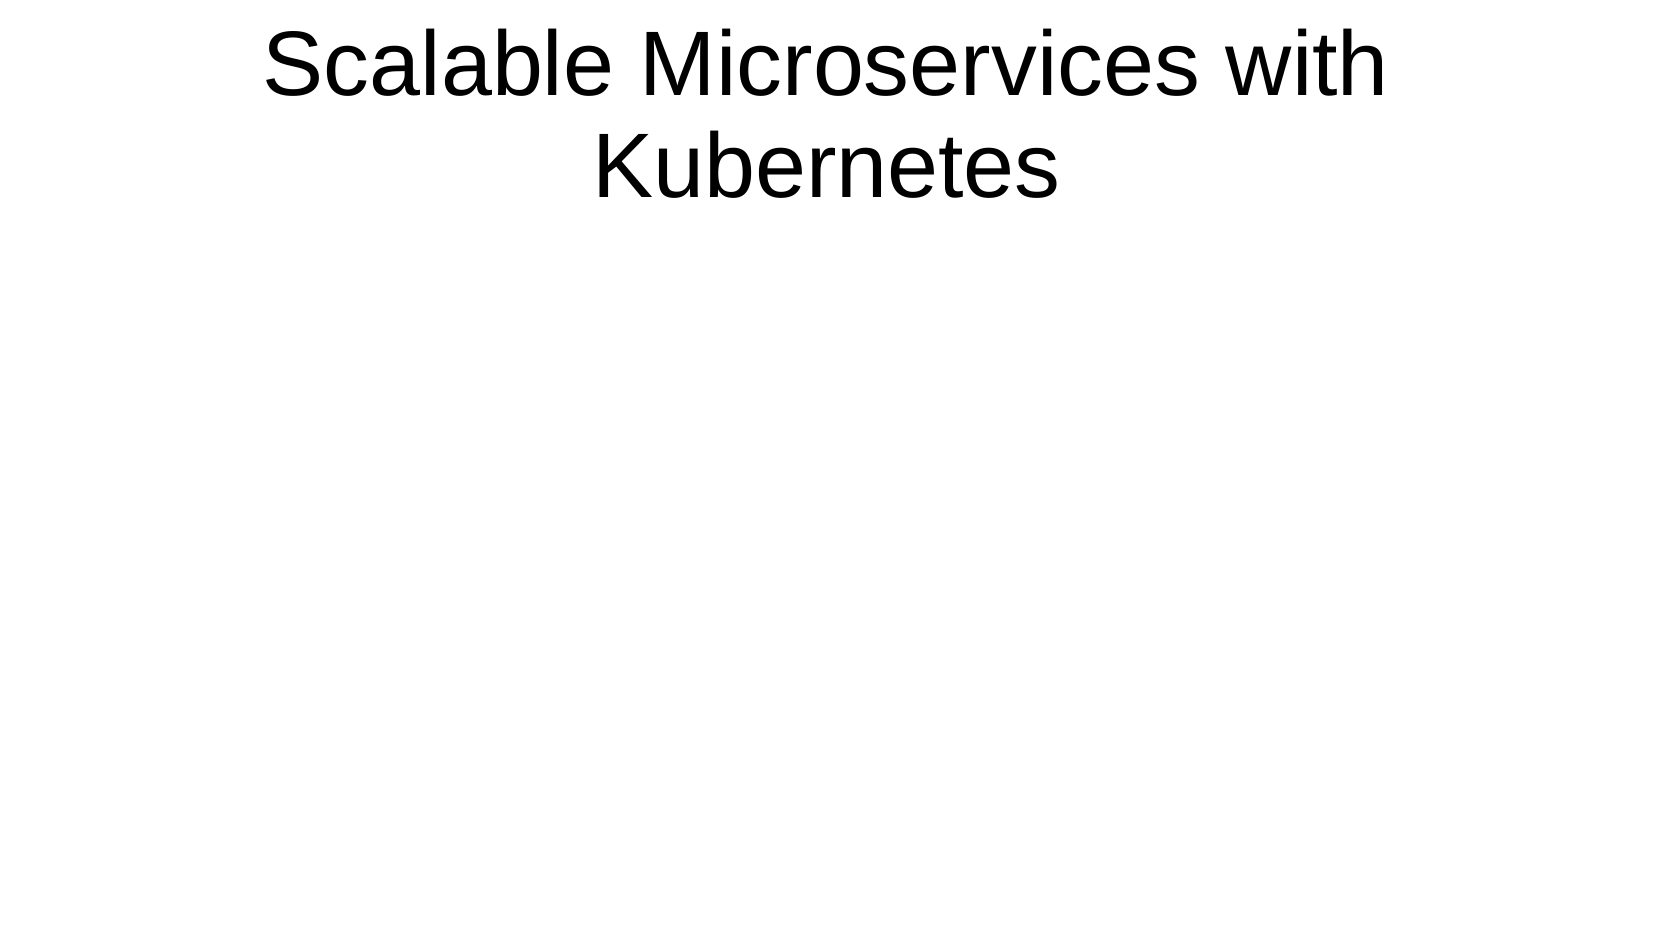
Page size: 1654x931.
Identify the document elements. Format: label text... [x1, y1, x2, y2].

title Scalable Microservices with Kubernetes [82, 12, 1571, 218]
